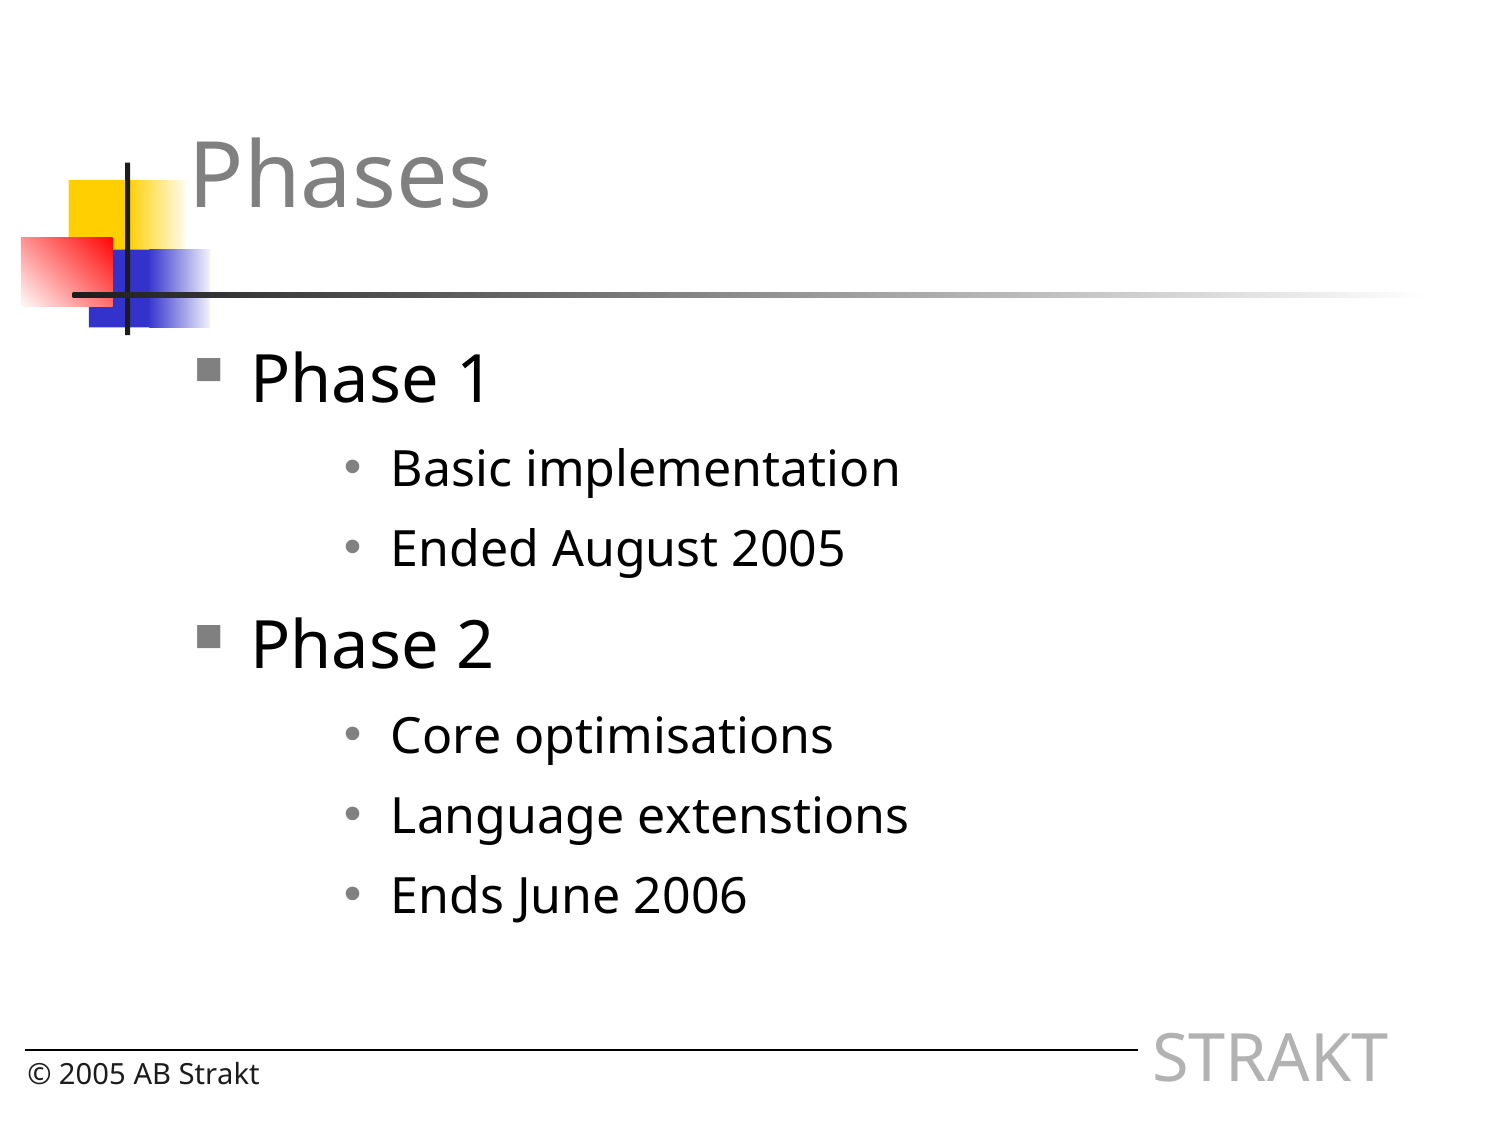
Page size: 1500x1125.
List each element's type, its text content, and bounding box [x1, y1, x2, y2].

title Phases [188, 53, 1468, 289]
list Phase 1 Basic implementation Ended August 2005 Phase 2 Core optimisations Language extenstions Ends June 2006 [193, 331, 1469, 1007]
